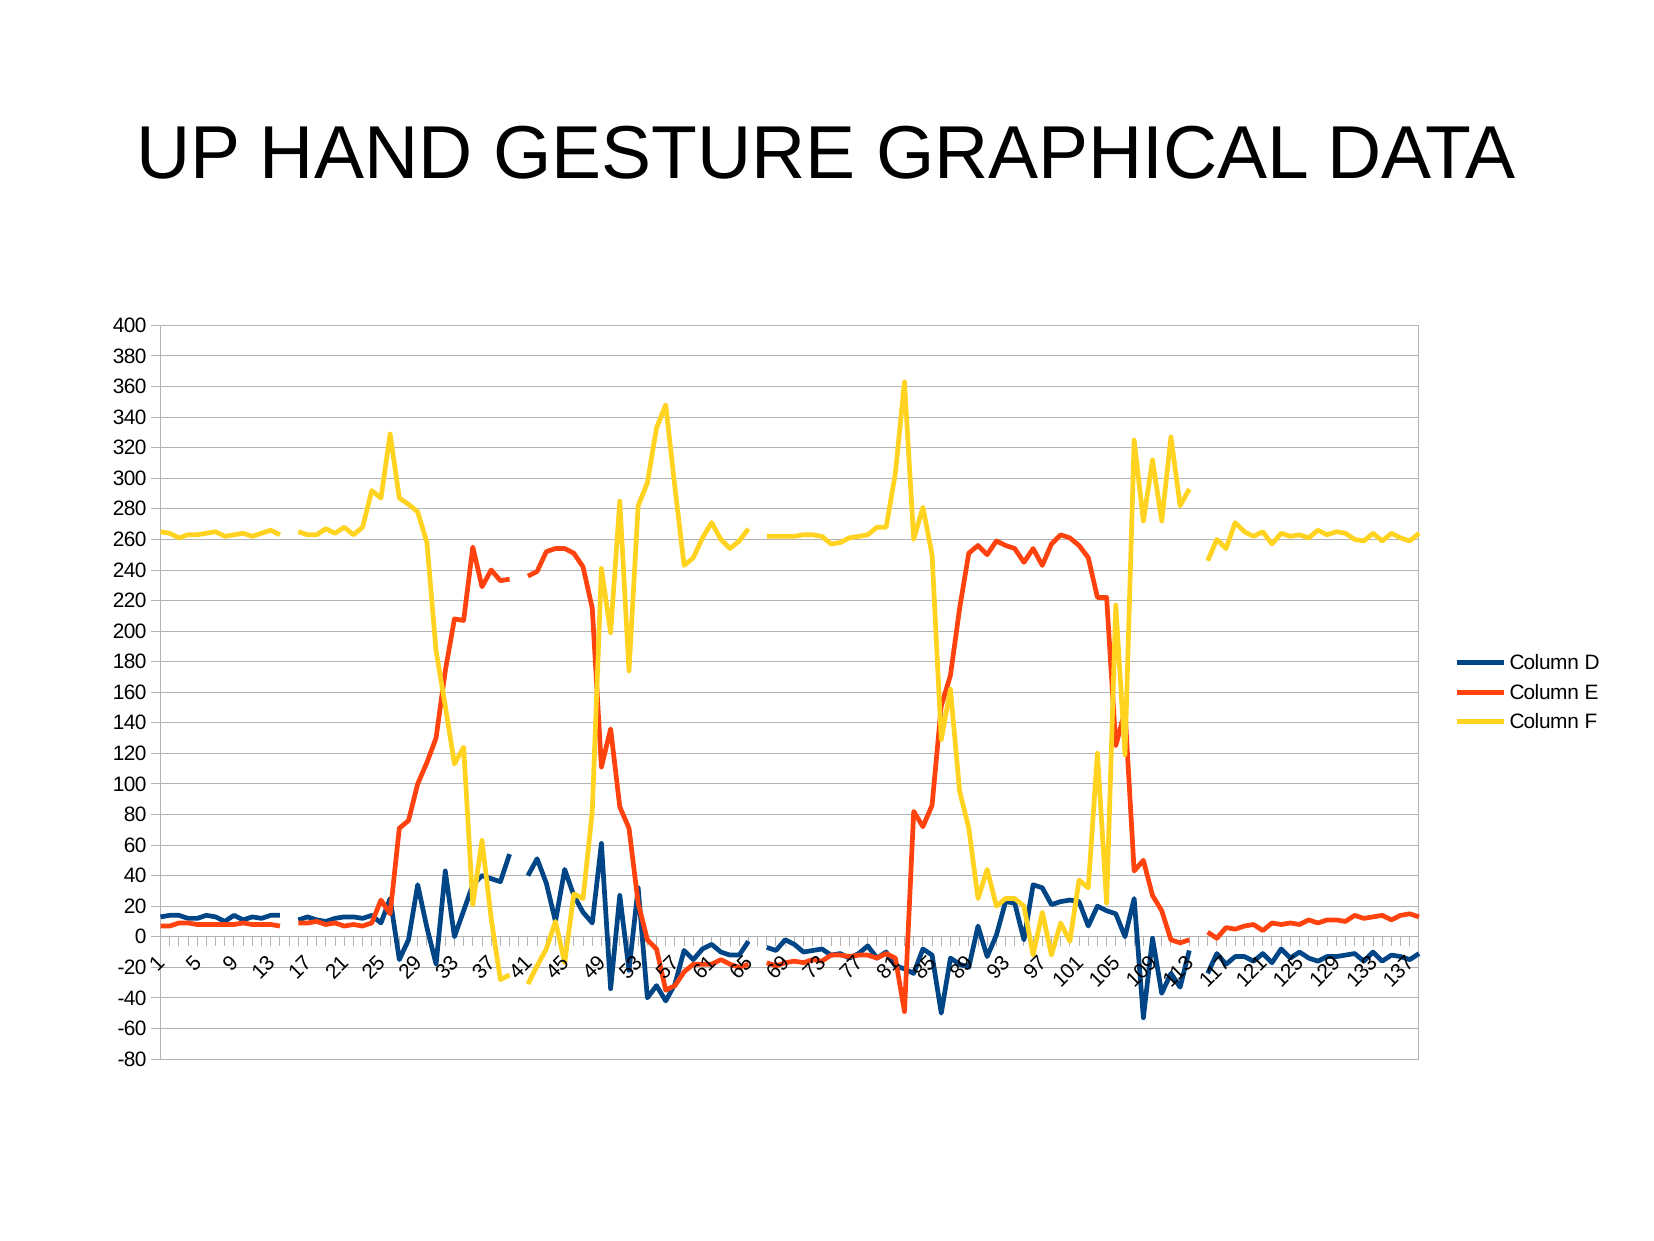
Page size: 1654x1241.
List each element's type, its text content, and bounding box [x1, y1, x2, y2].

title UP HAND GESTURE GRAPHICAL DATA [82, 49, 1571, 257]
chart [82, 297, 1619, 1087]
